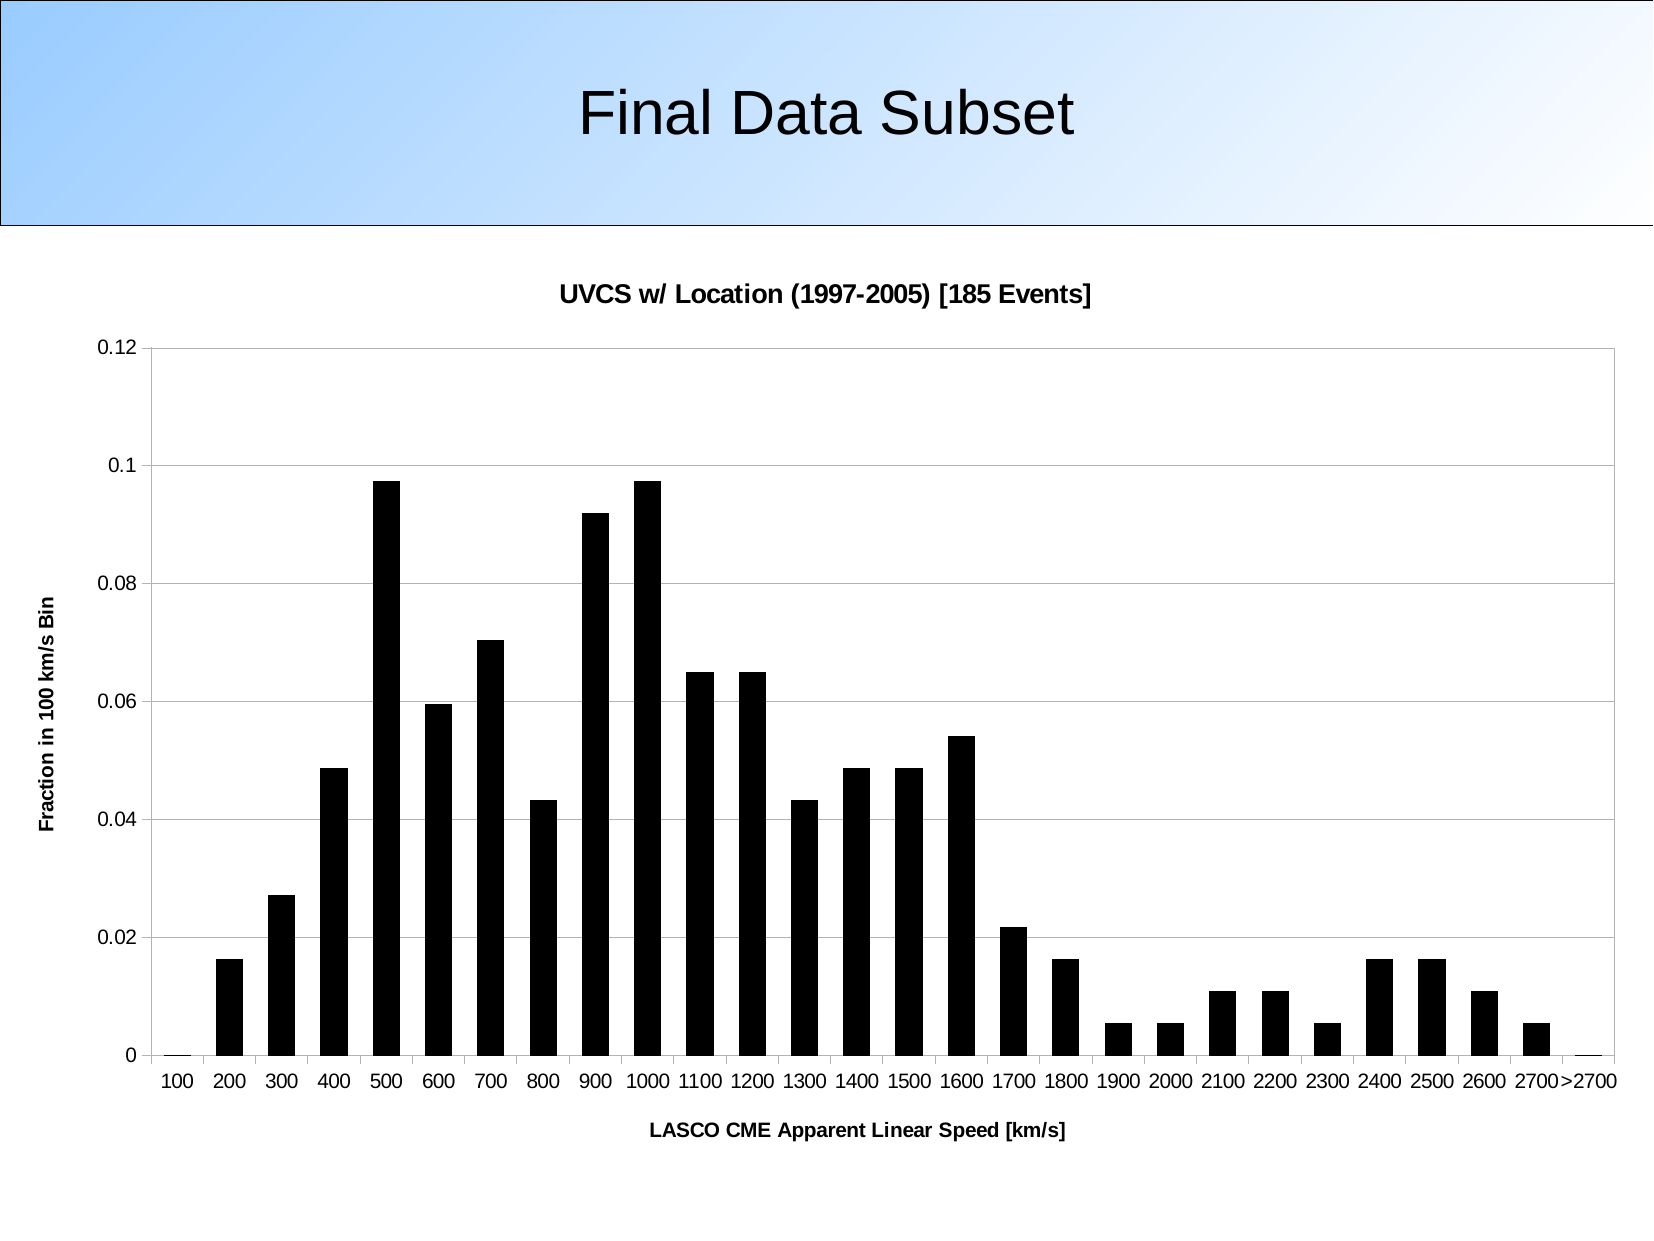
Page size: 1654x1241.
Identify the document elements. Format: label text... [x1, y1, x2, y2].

chart [866, 284, 879, 303]
chart [1041, 1122, 1046, 1137]
chart [814, 284, 827, 303]
chart [784, 1074, 793, 1088]
chart [1160, 1073, 1170, 1088]
chart [1000, 284, 1015, 303]
chart [843, 768, 870, 1056]
chart [791, 283, 799, 309]
chart [804, 1126, 815, 1141]
chart [1058, 1122, 1064, 1141]
chart [659, 1073, 669, 1088]
chart [707, 288, 720, 303]
chart [753, 1073, 763, 1088]
chart [951, 1073, 961, 1088]
chart [637, 1073, 647, 1088]
chart [1052, 959, 1079, 1056]
chart [561, 284, 577, 303]
chart [268, 895, 295, 1056]
chart [1098, 1074, 1107, 1088]
chart [677, 1122, 689, 1137]
chart [690, 1122, 703, 1137]
chart [648, 1073, 658, 1088]
chart [477, 640, 504, 1056]
chart [732, 1074, 741, 1088]
chart [42, 766, 53, 777]
chart [659, 283, 666, 304]
chart [1262, 991, 1289, 1056]
chart [1149, 1073, 1159, 1088]
chart [98, 575, 108, 590]
chart [1119, 1073, 1129, 1088]
chart [126, 339, 136, 354]
chart [213, 1073, 223, 1088]
chart [1078, 1073, 1088, 1088]
chart [1234, 1073, 1244, 1087]
chart [39, 615, 53, 628]
chart [39, 710, 53, 720]
chart [216, 959, 243, 1056]
chart [486, 1073, 496, 1088]
chart [792, 1126, 803, 1141]
chart [98, 811, 108, 826]
chart [266, 1073, 276, 1088]
chart [908, 284, 921, 303]
chart [680, 1074, 689, 1088]
chart [1213, 1074, 1222, 1088]
chart [98, 929, 108, 944]
chart [530, 800, 557, 1056]
chart [329, 1073, 339, 1088]
chart [963, 284, 976, 303]
chart [1023, 1126, 1039, 1137]
chart [126, 575, 136, 590]
chart [745, 289, 749, 303]
chart [38, 688, 53, 698]
chart [939, 1122, 951, 1137]
chart [42, 635, 53, 645]
chart [778, 1123, 791, 1137]
chart [381, 1073, 391, 1088]
chart [320, 768, 348, 1056]
chart [903, 1126, 913, 1137]
chart [993, 1074, 1002, 1088]
chart [1067, 1073, 1077, 1088]
chart [127, 458, 136, 472]
chart [868, 1073, 878, 1088]
chart [115, 693, 125, 708]
chart [109, 457, 119, 472]
chart [845, 1074, 856, 1088]
chart [638, 289, 659, 303]
chart [115, 929, 125, 944]
chart [42, 598, 53, 608]
chart [899, 1073, 919, 1088]
chart [1015, 289, 1030, 303]
chart [941, 1074, 950, 1088]
chart [578, 284, 596, 303]
chart [475, 1074, 485, 1088]
chart [1003, 1074, 1013, 1088]
chart [977, 1122, 997, 1137]
chart [764, 1073, 774, 1088]
chart [741, 1123, 756, 1137]
chart [1048, 1126, 1058, 1137]
chart [973, 1073, 983, 1088]
chart [115, 575, 125, 590]
chart [721, 288, 735, 303]
chart [1059, 285, 1068, 303]
chart [801, 284, 813, 303]
chart [1108, 1073, 1118, 1088]
chart [39, 820, 53, 831]
chart [538, 1073, 548, 1088]
chart [966, 1126, 976, 1137]
chart [1069, 288, 1082, 303]
chart [650, 1123, 661, 1137]
chart [921, 283, 929, 309]
chart [662, 1123, 675, 1137]
chart [894, 284, 907, 303]
text_box Final Data Subset [0, 0, 61, 61]
chart [816, 1073, 826, 1088]
chart [340, 1073, 350, 1088]
chart [1082, 283, 1090, 309]
chart [162, 1074, 171, 1088]
chart [690, 1074, 699, 1088]
chart [712, 1073, 722, 1088]
chart [425, 704, 452, 1056]
chart [126, 929, 136, 944]
chart [1171, 1073, 1181, 1088]
chart [527, 1073, 537, 1088]
chart [549, 1073, 559, 1088]
chart [769, 288, 782, 303]
chart [1045, 288, 1058, 303]
chart [1202, 1073, 1212, 1088]
chart [836, 1074, 845, 1088]
chart [39, 780, 53, 811]
chart [42, 654, 53, 670]
chart [742, 1073, 752, 1088]
chart [889, 1074, 898, 1088]
chart [634, 481, 661, 1056]
chart [1006, 1122, 1022, 1141]
chart [423, 1073, 443, 1088]
chart [126, 1047, 136, 1062]
chart [734, 285, 743, 303]
chart [691, 288, 705, 303]
chart [791, 800, 818, 1056]
chart [686, 672, 714, 1056]
chart [183, 1073, 193, 1088]
chart [370, 1074, 380, 1088]
chart [596, 284, 630, 303]
chart [277, 1073, 297, 1088]
chart [676, 284, 690, 303]
chart [1130, 1073, 1140, 1088]
chart [953, 1126, 964, 1141]
chart [1157, 1023, 1184, 1056]
chart [373, 481, 400, 1056]
chart [880, 284, 893, 303]
chart [858, 1123, 865, 1137]
chart [1046, 1073, 1065, 1088]
chart [444, 1073, 454, 1088]
chart [940, 283, 947, 309]
chart [805, 1073, 815, 1088]
chart [1223, 1073, 1233, 1088]
chart [38, 671, 53, 681]
chart [98, 693, 108, 708]
chart [1030, 288, 1043, 303]
chart [921, 1073, 931, 1088]
chart [601, 1073, 611, 1088]
chart [42, 812, 53, 819]
chart [1105, 1023, 1132, 1056]
chart [627, 1074, 636, 1088]
chart [857, 1073, 867, 1088]
chart [392, 1073, 402, 1088]
chart [172, 1073, 182, 1088]
chart [1025, 1073, 1035, 1088]
chart [235, 1073, 245, 1088]
chart [847, 1126, 857, 1137]
chart [317, 1074, 328, 1088]
chart [224, 1073, 234, 1088]
chart [42, 729, 53, 739]
chart [1209, 991, 1236, 1056]
chart [758, 1123, 770, 1137]
chart [1014, 1073, 1024, 1088]
chart [115, 811, 136, 826]
chart [948, 736, 975, 1056]
chart [38, 699, 53, 709]
chart [1000, 927, 1027, 1056]
chart [843, 284, 856, 303]
chart [752, 288, 766, 303]
chart [704, 1122, 718, 1137]
chart [700, 1073, 710, 1088]
chart [836, 1126, 846, 1137]
chart [590, 1073, 600, 1088]
chart [739, 672, 766, 1056]
chart [497, 1073, 507, 1088]
chart [1182, 1073, 1192, 1088]
chart [794, 1073, 804, 1088]
chart [962, 1073, 972, 1088]
chart [726, 1122, 739, 1137]
chart [126, 693, 136, 708]
chart [116, 340, 125, 354]
chart [829, 284, 842, 303]
chart [42, 754, 53, 764]
chart [142, 347, 185, 382]
chart [914, 1126, 932, 1137]
chart [891, 1126, 901, 1137]
chart [895, 768, 923, 1056]
chart [817, 1126, 835, 1137]
chart [579, 1073, 589, 1088]
chart [38, 647, 53, 652]
chart [1, 245, 207, 451]
chart [950, 284, 962, 303]
chart [872, 1123, 883, 1137]
chart [582, 513, 609, 1056]
chart [977, 284, 990, 303]
